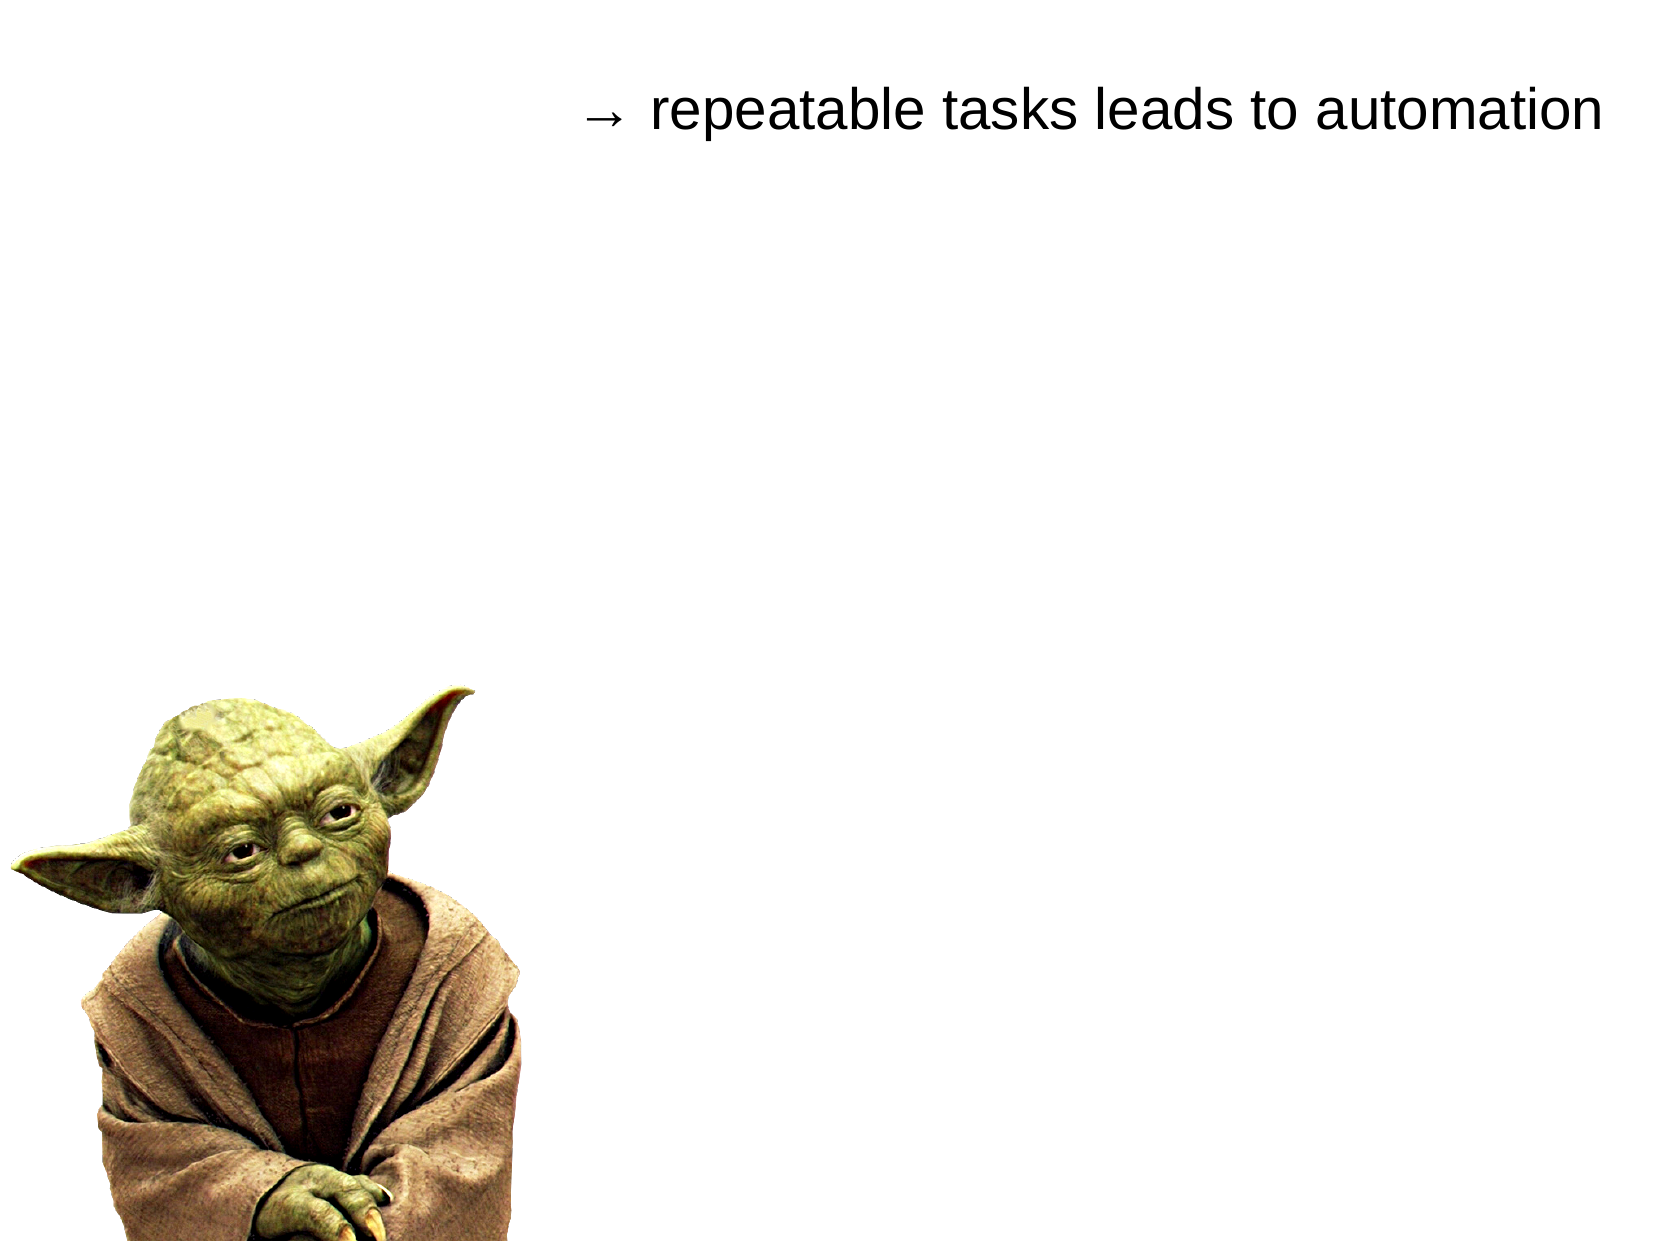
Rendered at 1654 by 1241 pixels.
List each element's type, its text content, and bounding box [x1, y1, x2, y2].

subtitle → repeatable tasks leads to automation [117, 0, 1606, 817]
picture [0, 616, 709, 1241]
